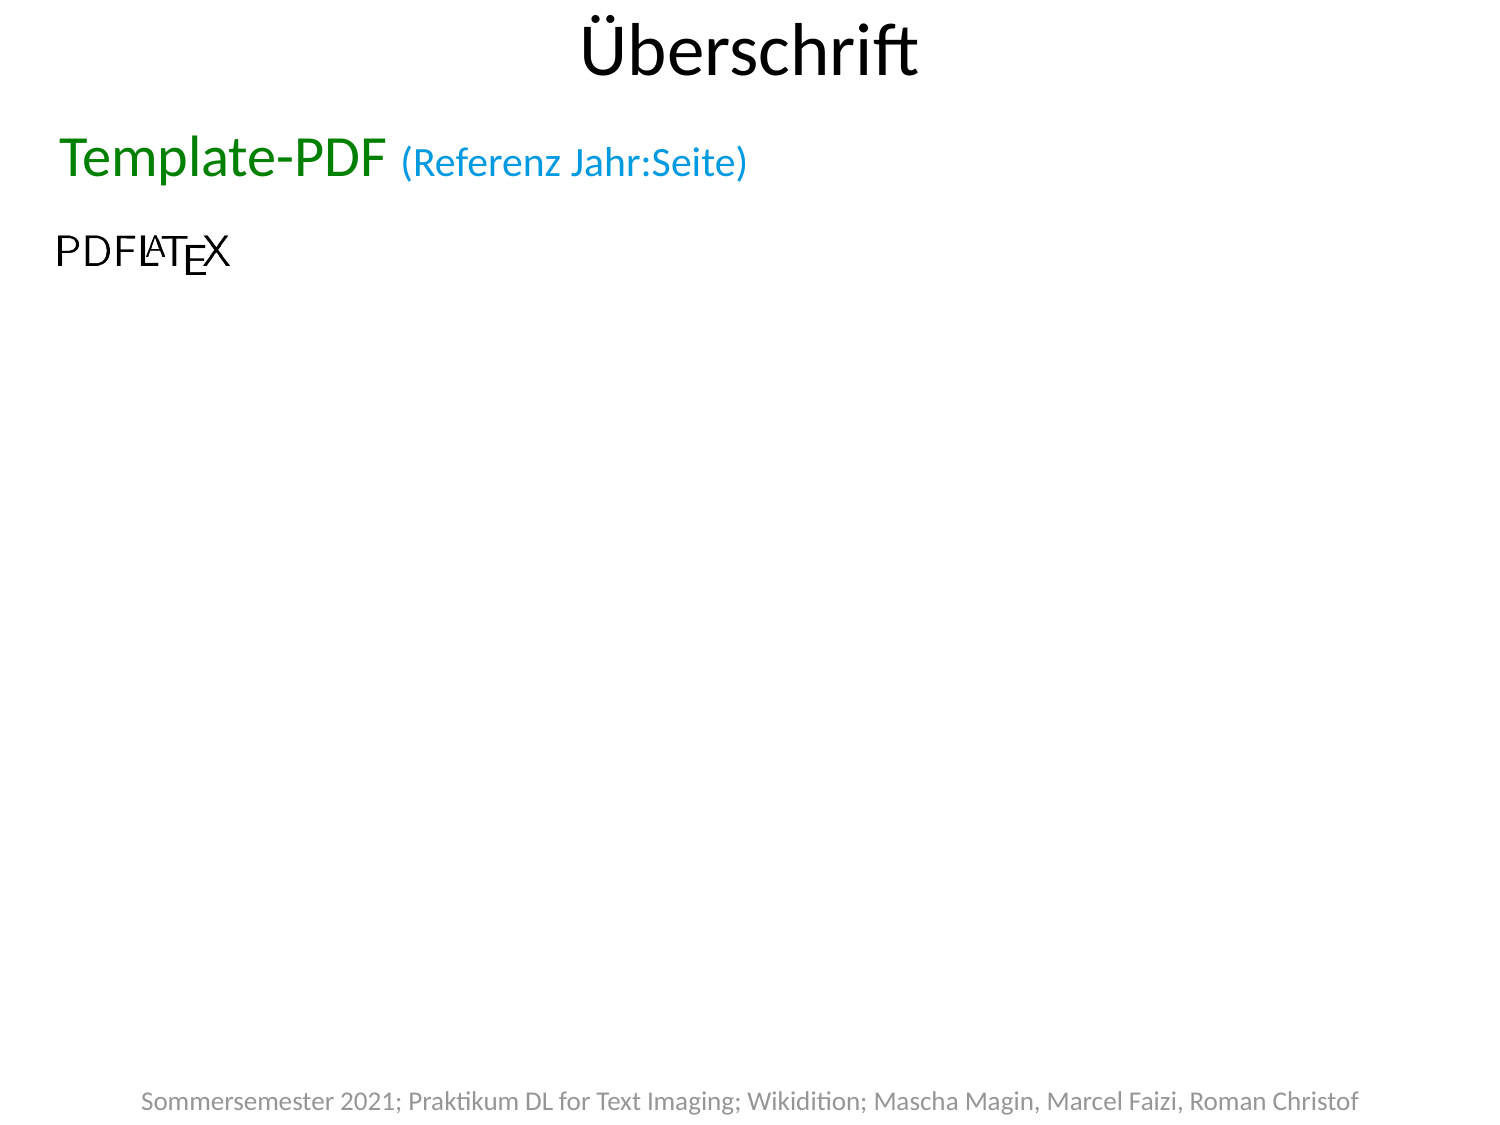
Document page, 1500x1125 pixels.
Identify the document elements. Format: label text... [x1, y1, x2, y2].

list Template-PDF (Referenz Jahr:Seite) [0, 118, 1500, 189]
title Überschrift [0, 0, 1500, 91]
picture [58, 235, 230, 275]
